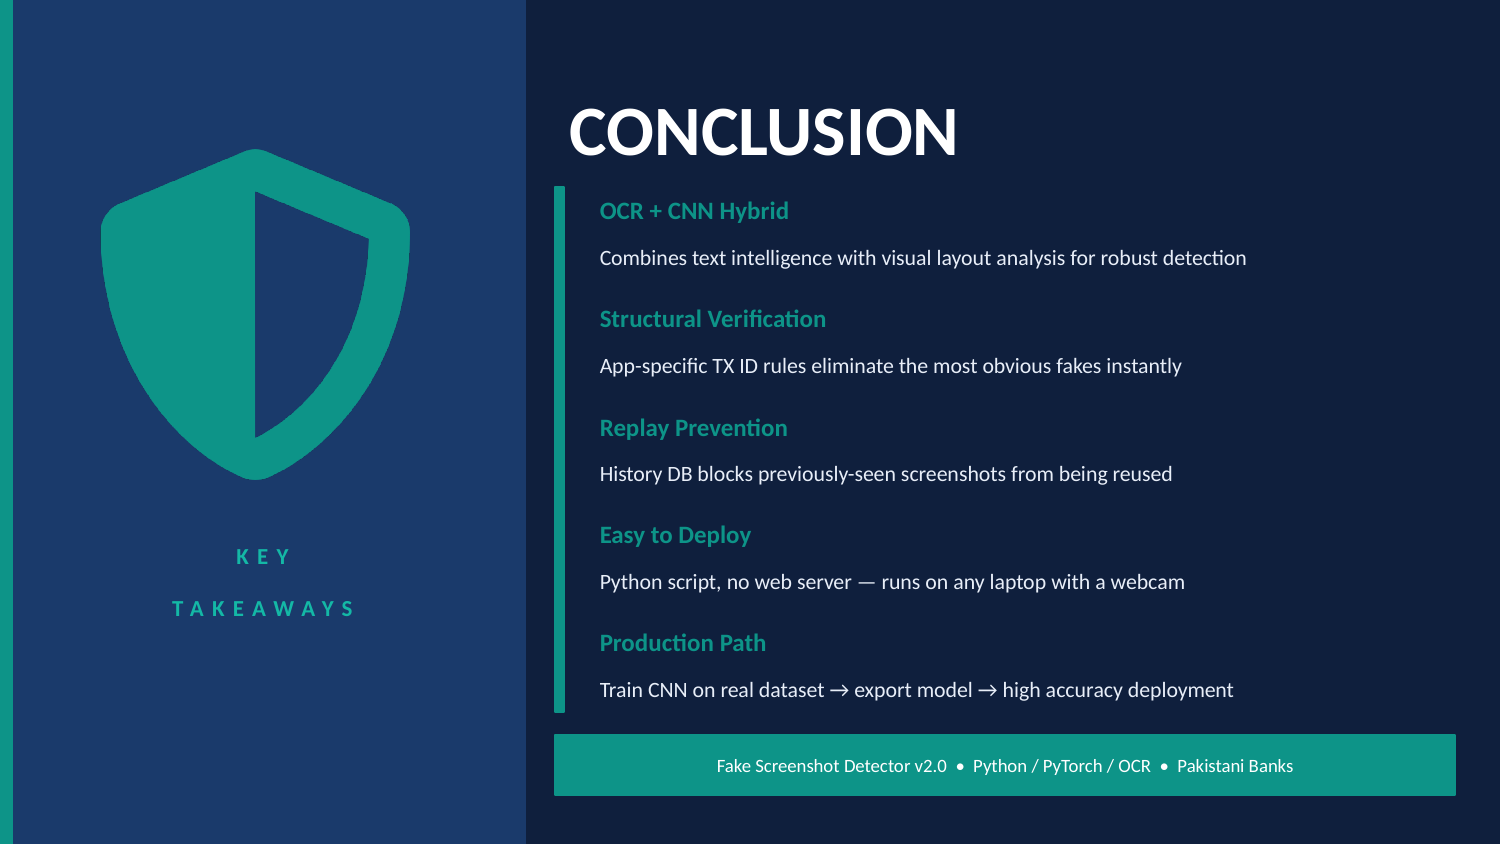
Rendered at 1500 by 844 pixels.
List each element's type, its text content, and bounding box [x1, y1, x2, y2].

text_box [0, 0, 525, 844]
text_box Combines text intelligence with visual layout analysis for robust detection [584, 228, 1470, 285]
text_box Replay Prevention [584, 403, 1470, 443]
text_box [554, 187, 564, 713]
text_box Train CNN on real dataset → export model → high accuracy deployment [584, 660, 1470, 717]
text_box TAKEAWAYS [29, 577, 495, 638]
text_box Fake Screenshot Detector v2.0 • Python / PyTorch / OCR • Pakistani Banks [554, 734, 1455, 795]
text_box Easy to Deploy [584, 511, 1470, 551]
text_box Production Path [584, 619, 1470, 660]
picture [90, 149, 420, 480]
text_box App-specific TX ID rules eliminate the most obvious fakes instantly [584, 336, 1470, 393]
text_box OCR + CNN Hybrid [584, 187, 1470, 228]
text_box Python script, no web server — runs on any laptop with a webcam [584, 551, 1470, 609]
text_box CONCLUSION [554, 74, 1470, 180]
text_box KEY [29, 524, 495, 577]
text_box Structural Verification [584, 295, 1470, 336]
text_box History DB blocks previously-seen screenshots from being reused [584, 443, 1470, 501]
